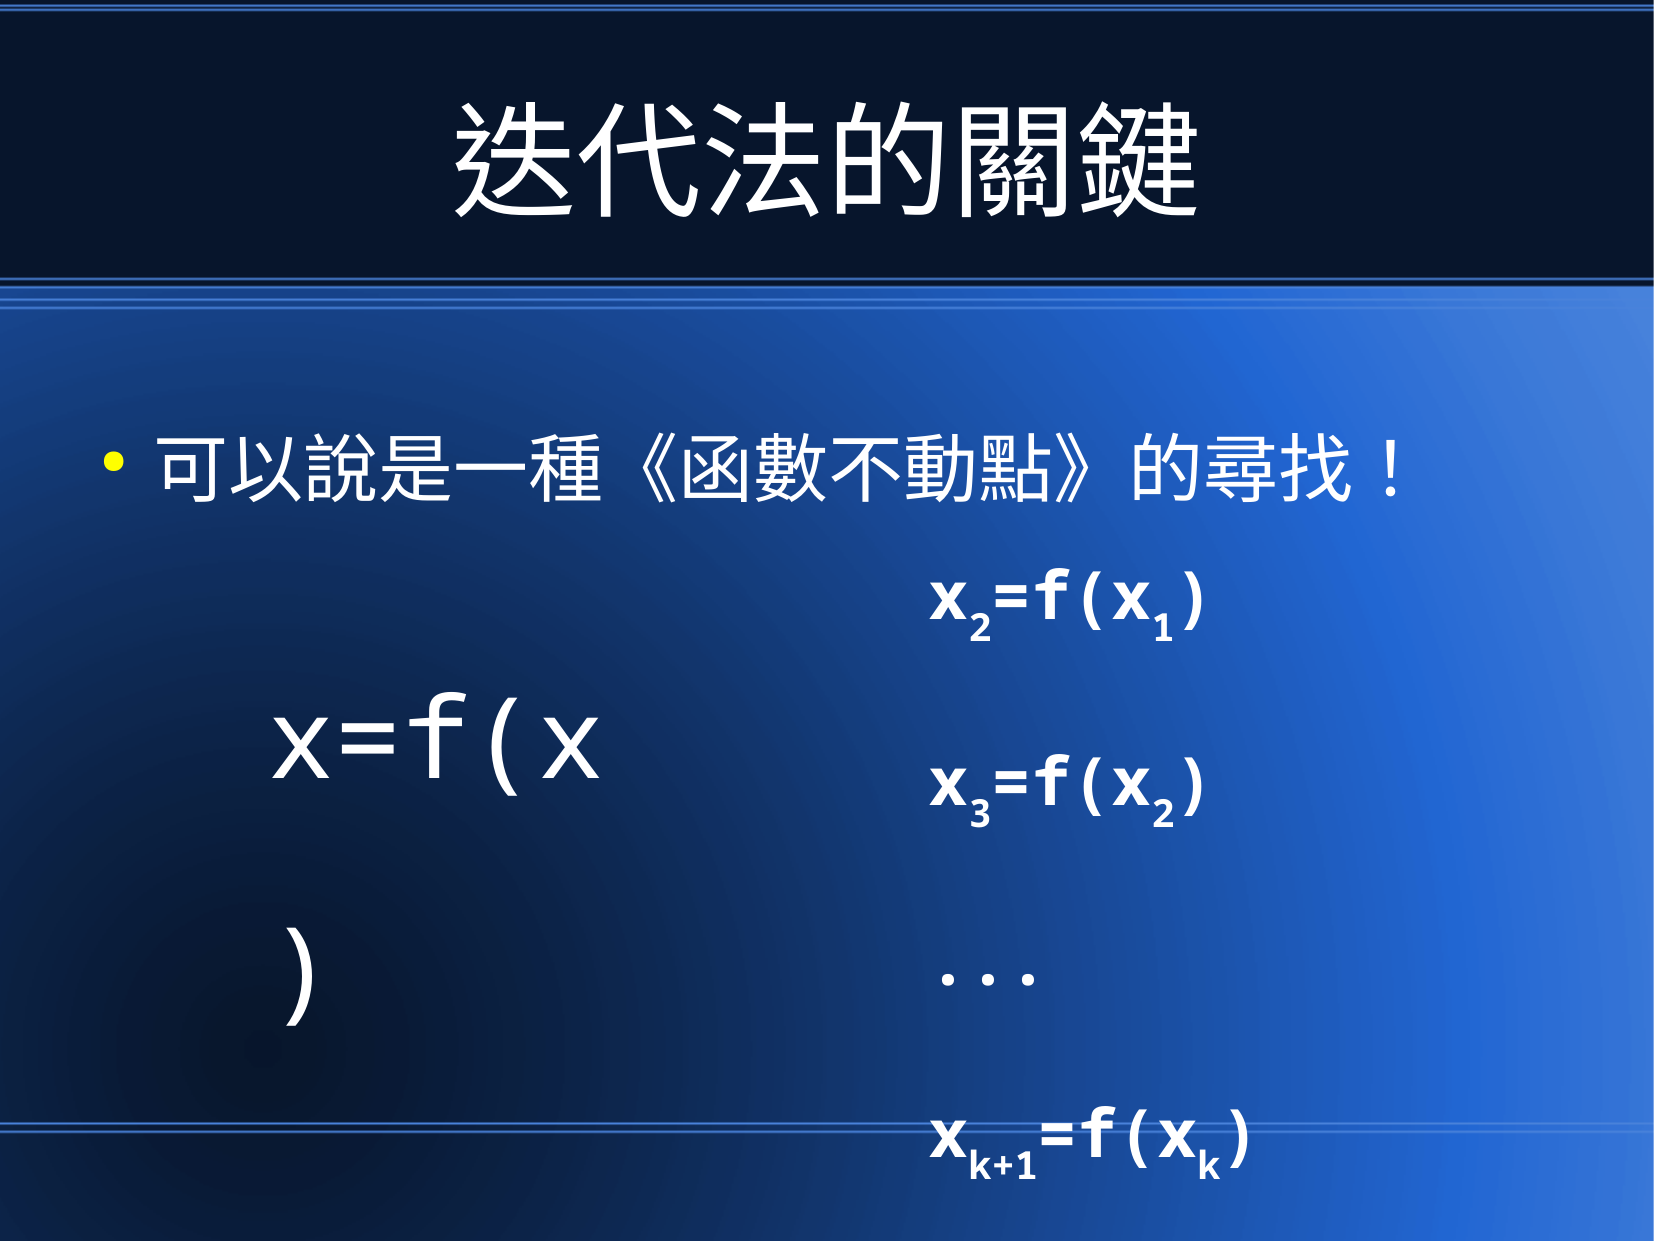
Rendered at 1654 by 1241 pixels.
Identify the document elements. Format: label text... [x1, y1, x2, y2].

list 可以說是一種《函數不動點》的尋找！ [82, 355, 1571, 1241]
text_box x2=f(x1) x3=f(x2) ... xk+1=f(xk) [928, 496, 1571, 1170]
picture [0, 0, 1654, 1241]
title 迭代法的關鍵 [82, 49, 1571, 257]
text_box x=f(x) [267, 581, 638, 733]
